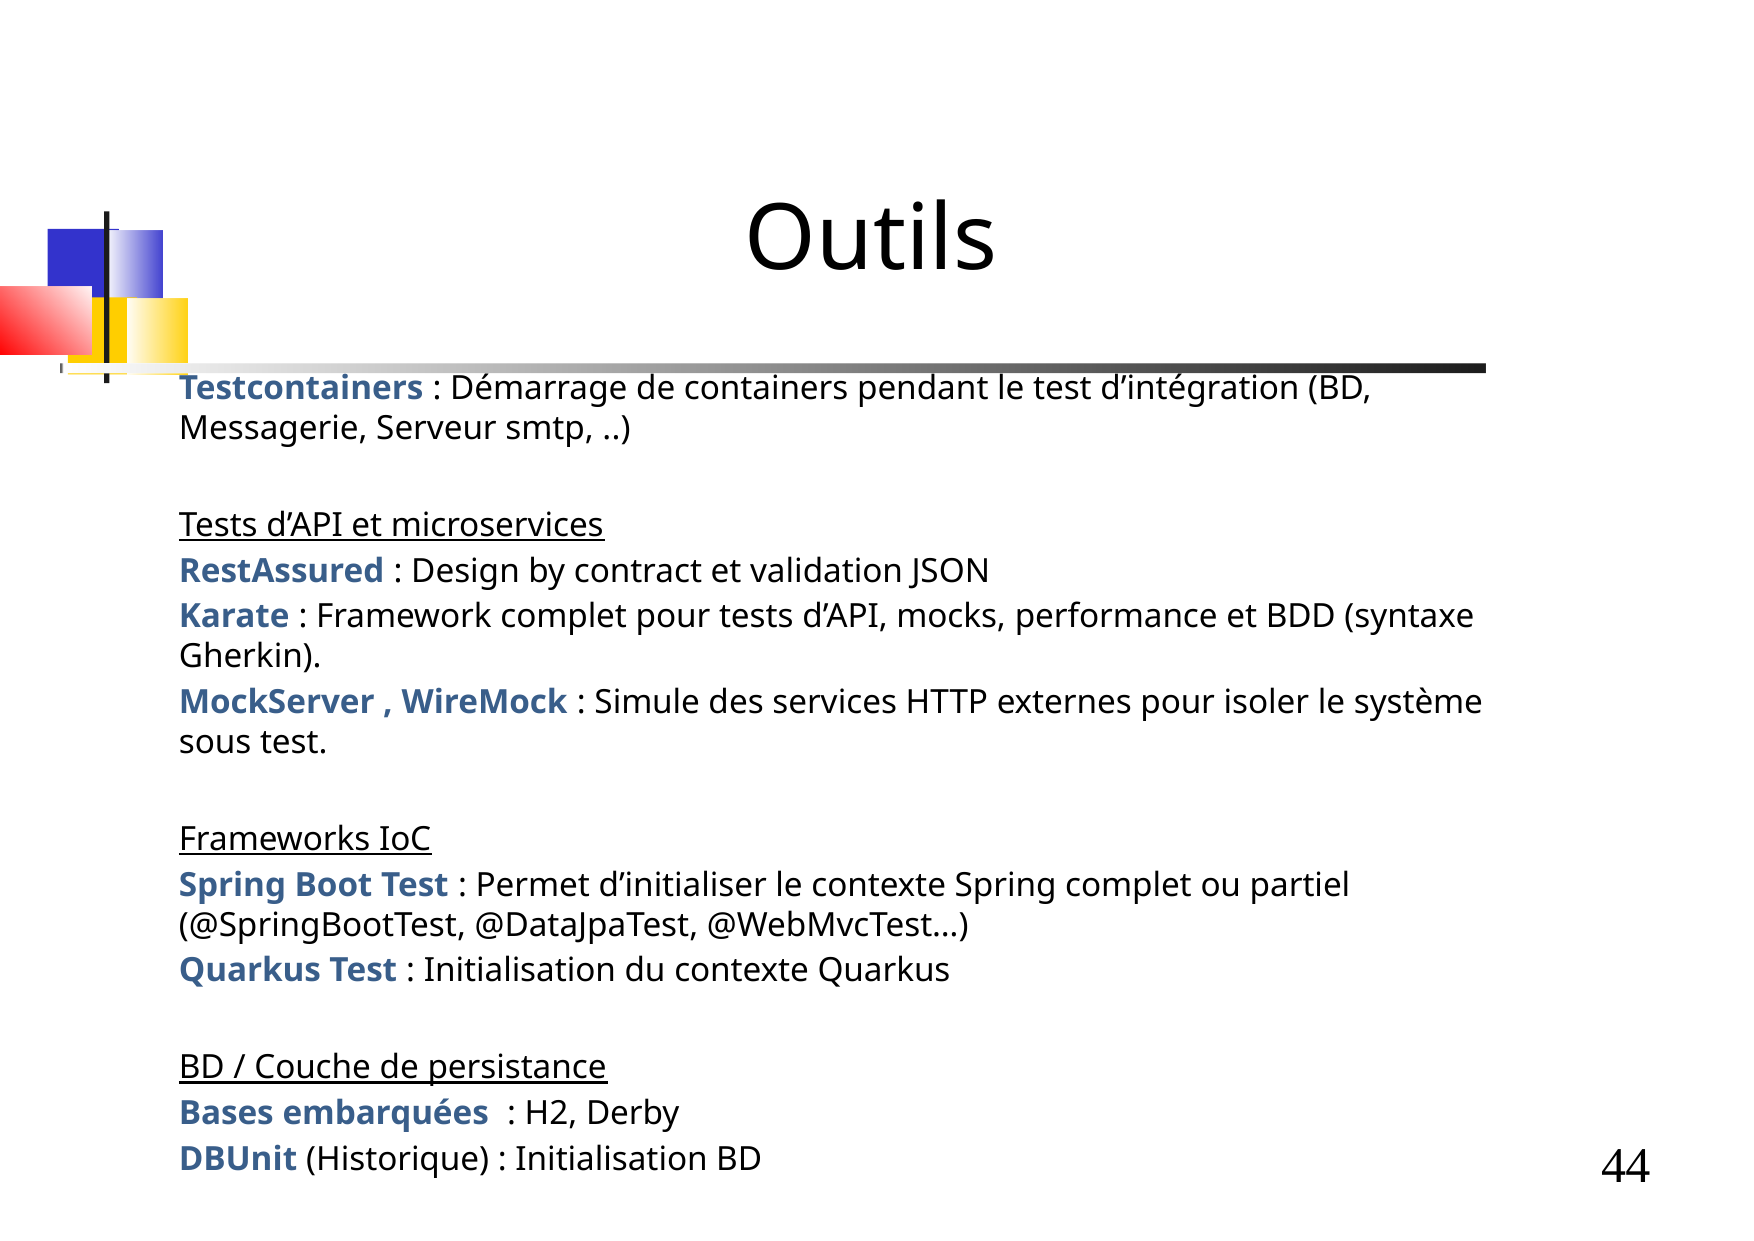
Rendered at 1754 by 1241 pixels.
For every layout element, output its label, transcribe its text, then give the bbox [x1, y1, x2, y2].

text_box Testcontainers : Démarrage de containers pendant le test d’intégration (BD, Messagerie, Serveur smtp, ..) Tests d’API et microservices RestAssured : Design by contract et validation JSON Karate : Framework complet pour tests d’API, mocks, performance et BDD (syntaxe Gherkin). MockServer , WireMock : Simule des services HTTP externes pour isoler le système sous test. Frameworks IoC Spring Boot Test : Permet d’initialiser le contexte Spring complet ou partiel (@SpringBootTest, @DataJpaTest, @WebMvcTest…) Quarkus Test : Initialisation du contexte Quarkus BD / Couche de persistance Bases embarquées : H2, Derby DBUnit (Historique) : Initialisation BD [176, 339, 1550, 1228]
slide_number 44 [1569, 1135, 1660, 1241]
title Outils [179, 183, 1564, 393]
picture [60, 229, 179, 384]
picture [0, 285, 92, 355]
